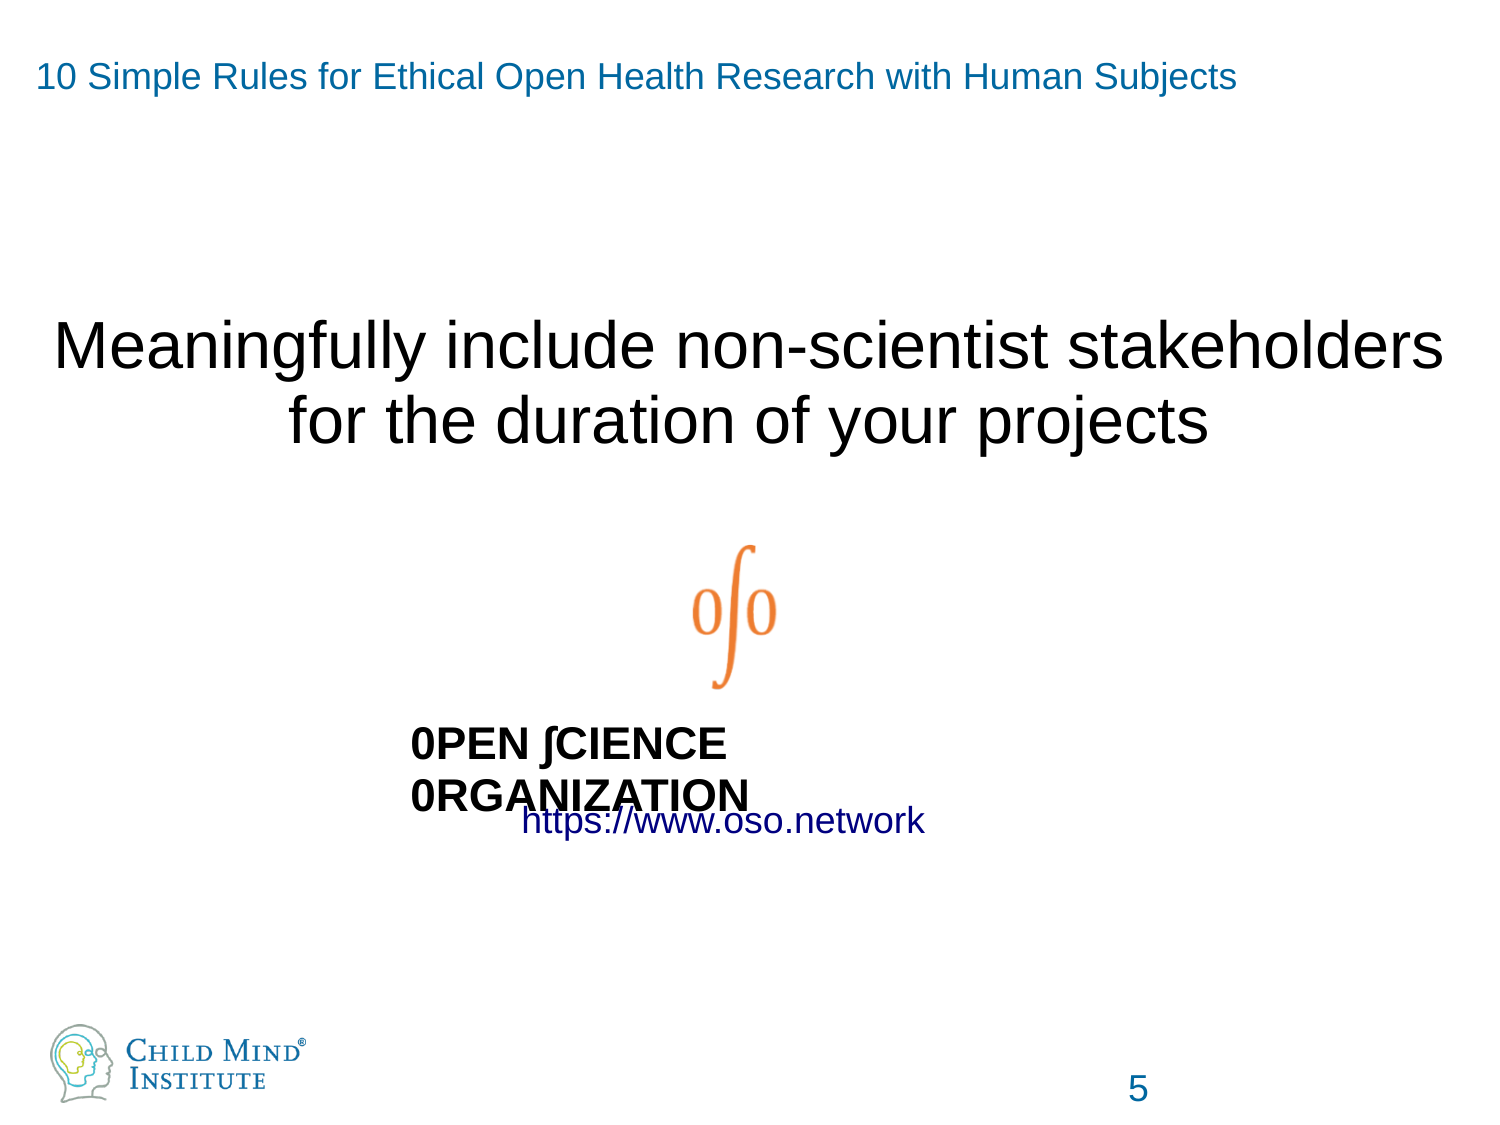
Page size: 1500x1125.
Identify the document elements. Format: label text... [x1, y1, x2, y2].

subtitle Meaningfully include non-scientist stakeholders for the duration of your projects [37, 308, 1463, 956]
slide_number <number> [1113, 1056, 1475, 1102]
picture [50, 1024, 306, 1103]
text_box 0PEN ∫CIENCE 0RGANIZATION [395, 710, 1096, 826]
picture [662, 539, 791, 691]
text_box https://www.oso.network [506, 792, 951, 850]
title 10 Simple Rules for Ethical Open Health Research with Human Subjects [35, 10, 1463, 146]
